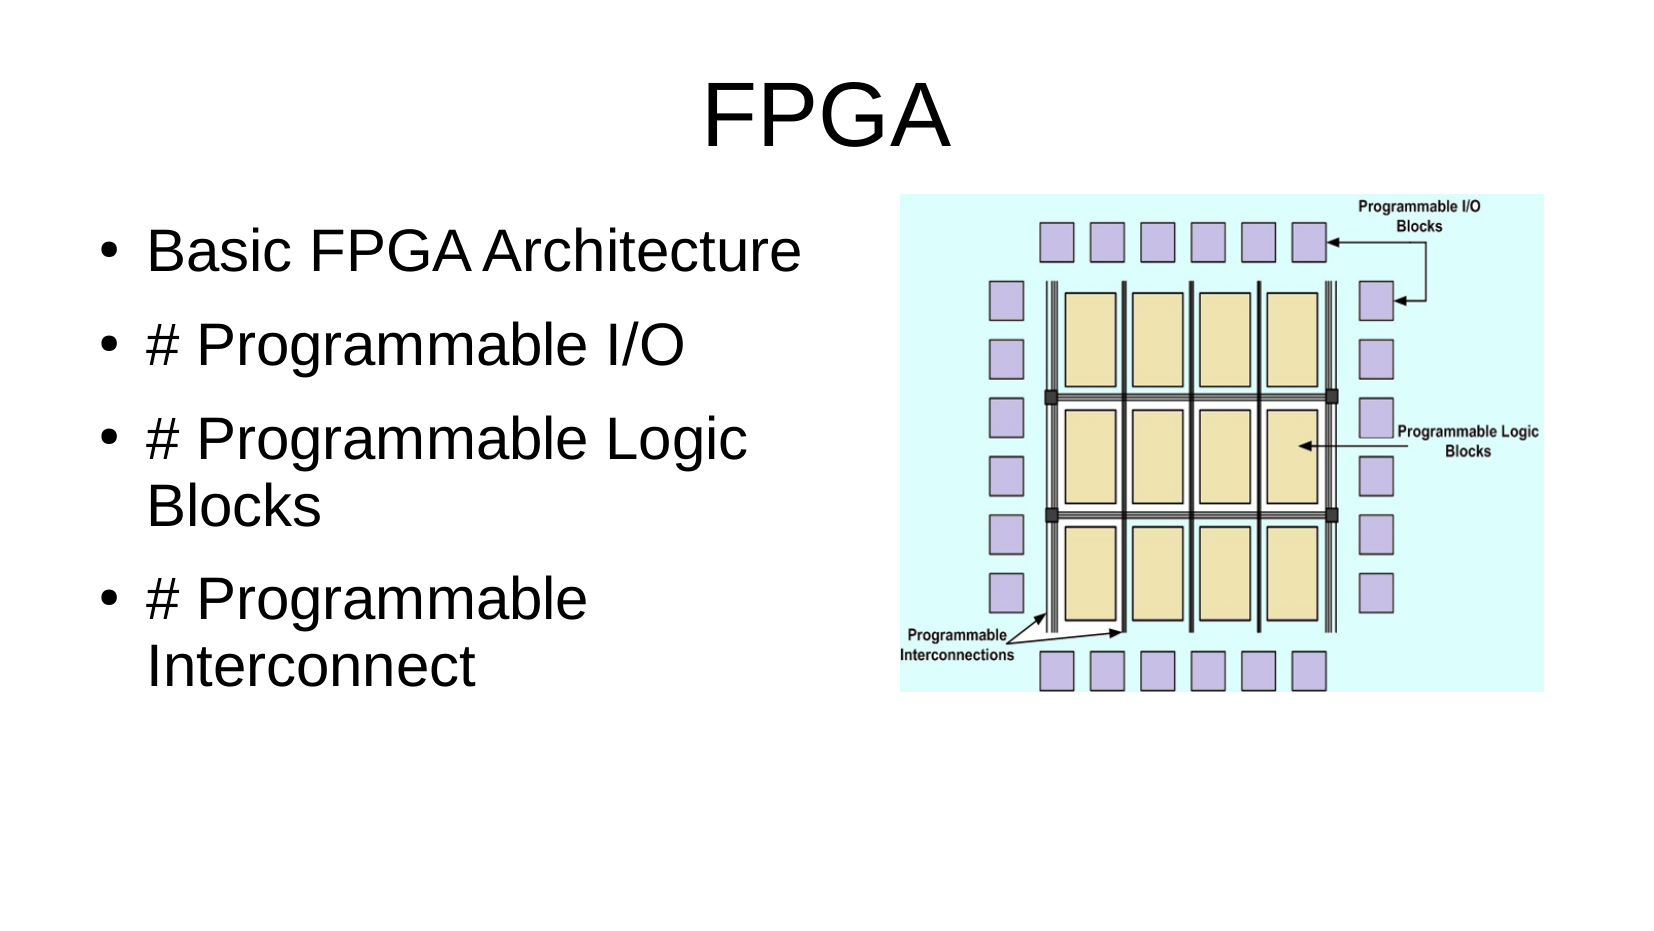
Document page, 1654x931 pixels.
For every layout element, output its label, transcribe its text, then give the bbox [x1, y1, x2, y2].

title FPGA [82, 37, 1571, 193]
picture [900, 194, 1544, 692]
list Basic FPGA Architecture # Programmable I/O # Programmable Logic Blocks # Programmable Interconnect [82, 217, 811, 758]
